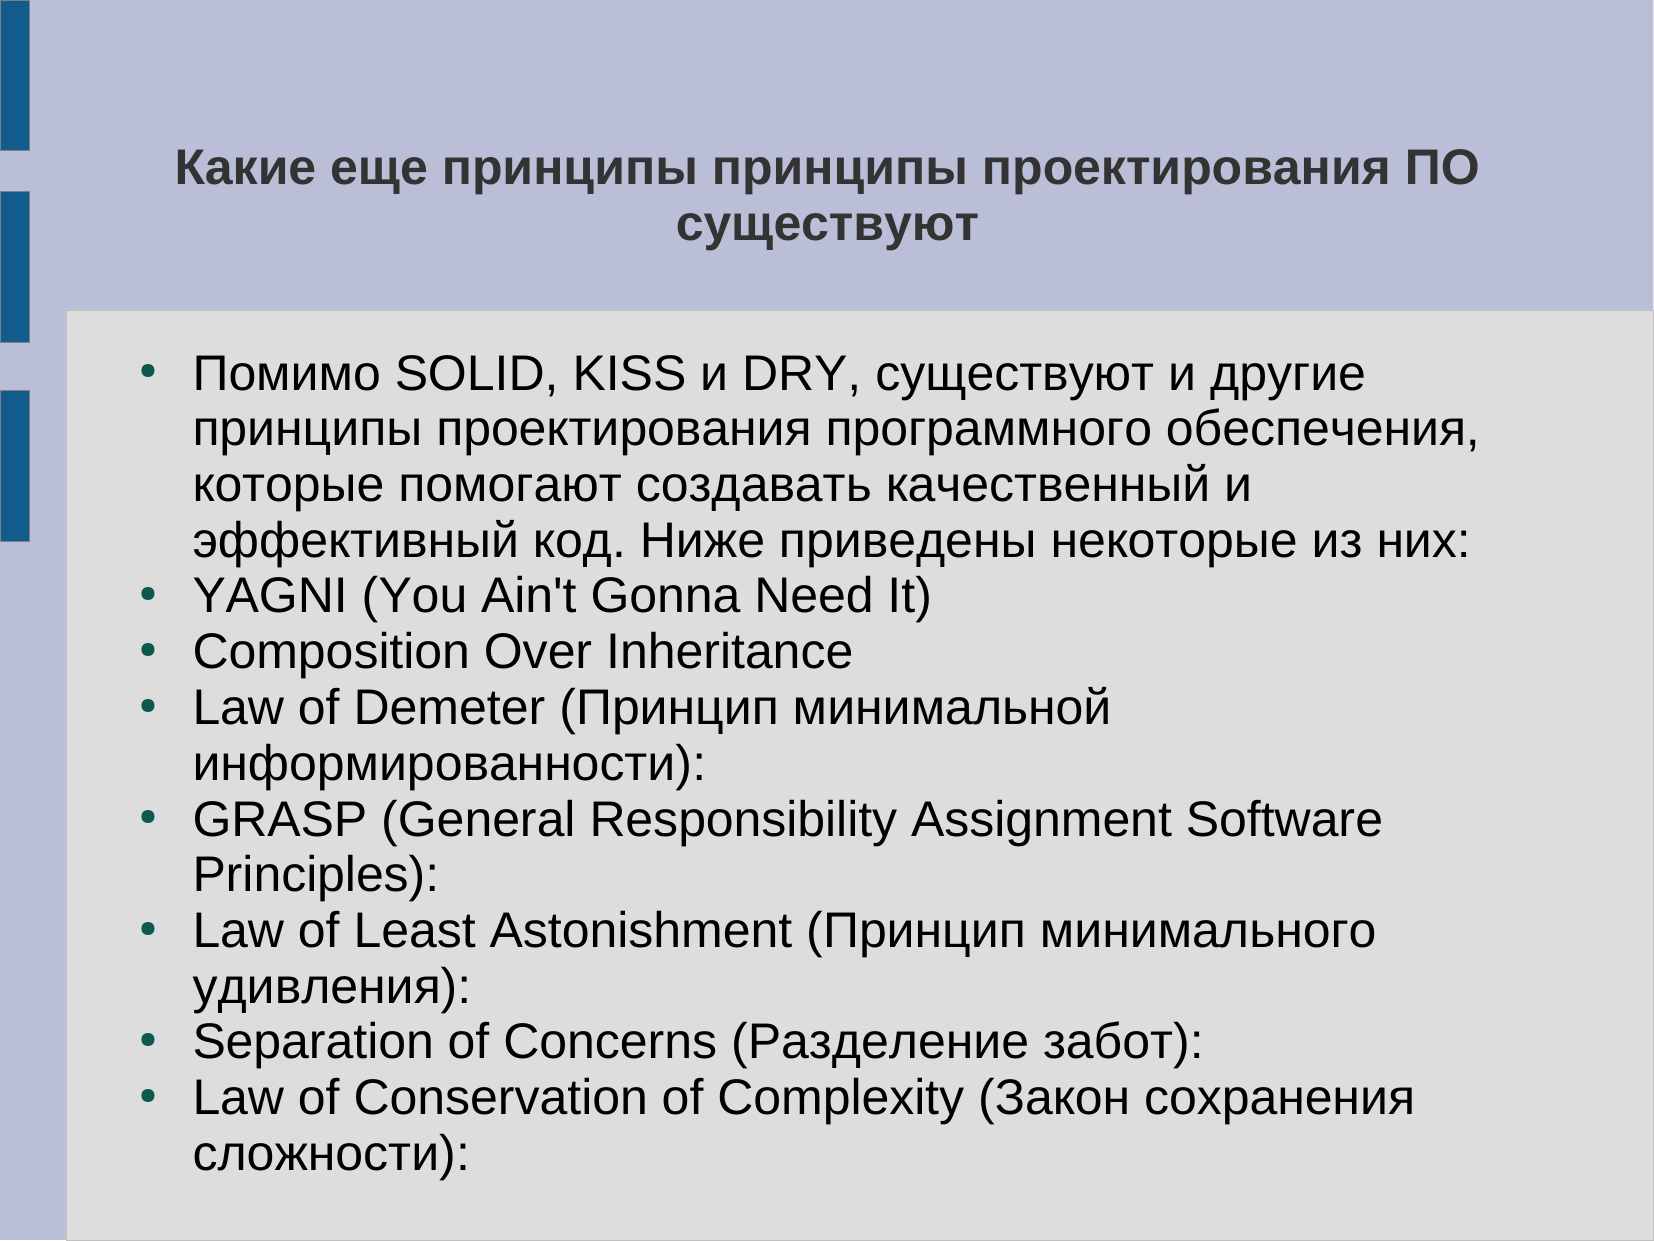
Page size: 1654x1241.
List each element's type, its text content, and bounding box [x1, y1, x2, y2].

list Помимо SOLID, KISS и DRY, существуют и другие принципы проектирования программного обеспечения, которые помогают создавать качественный и эффективный код. Ниже приведены некоторые из них: YAGNI (You Ain't Gonna Need It) Composition Over Inheritance Law of Demeter (Принцип минимальной информированности): GRASP (General Responsibility Assignment Software Principles): Law of Least Astonishment (Принцип минимального удивления): Separation of Concerns (Разделение забот): Law of Conservation of Complexity (Закон сохранения сложности): [121, 344, 1534, 1182]
title Какие еще принципы принципы проектирования ПО существуют [121, 91, 1534, 299]
